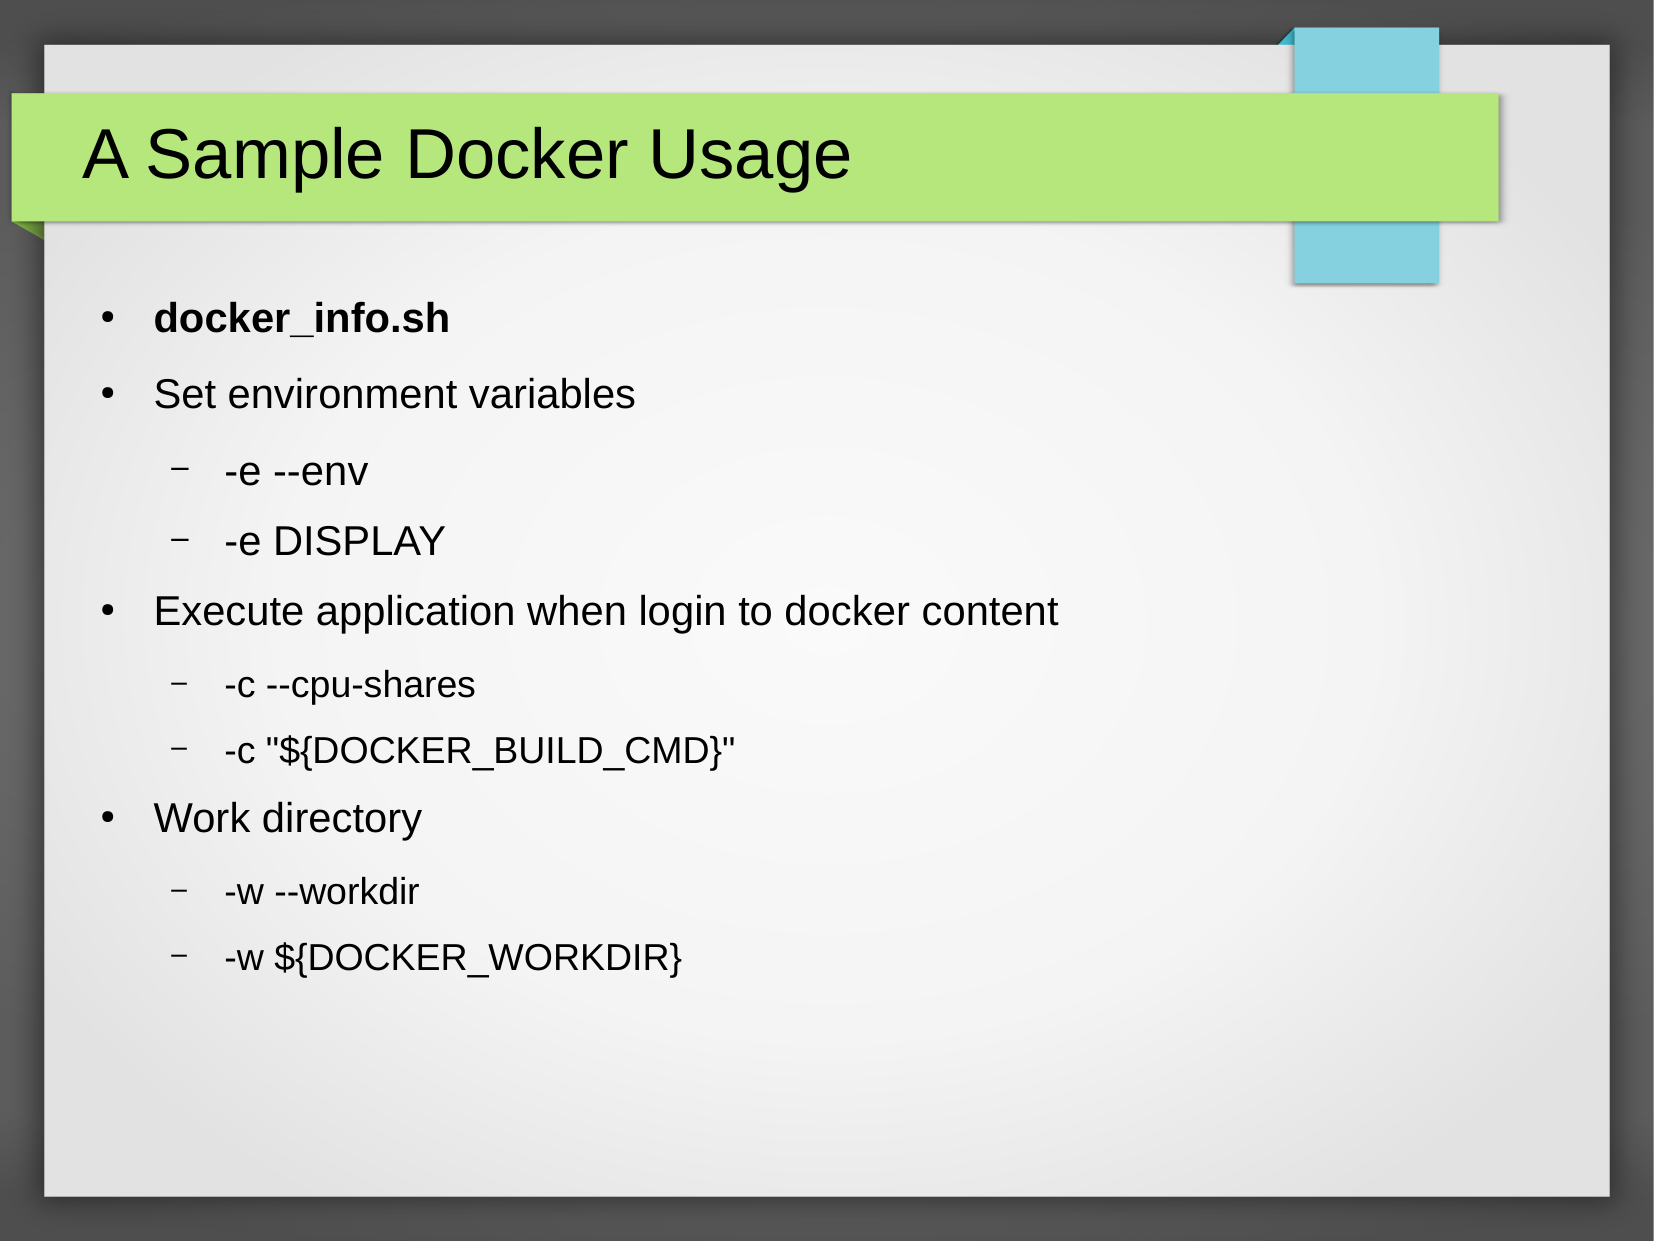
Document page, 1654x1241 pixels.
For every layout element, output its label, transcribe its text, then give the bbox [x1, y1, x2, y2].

list docker_info.sh Set environment variables -e --env -e DISPLAY Execute application when login to docker content -c --cpu-shares -c "${DOCKER_BUILD_CMD}" Work directory -w --workdir -w ${DOCKER_WORKDIR} [82, 295, 1571, 1015]
title A Sample Docker Usage [82, 94, 1264, 213]
picture [0, 0, 1654, 1241]
